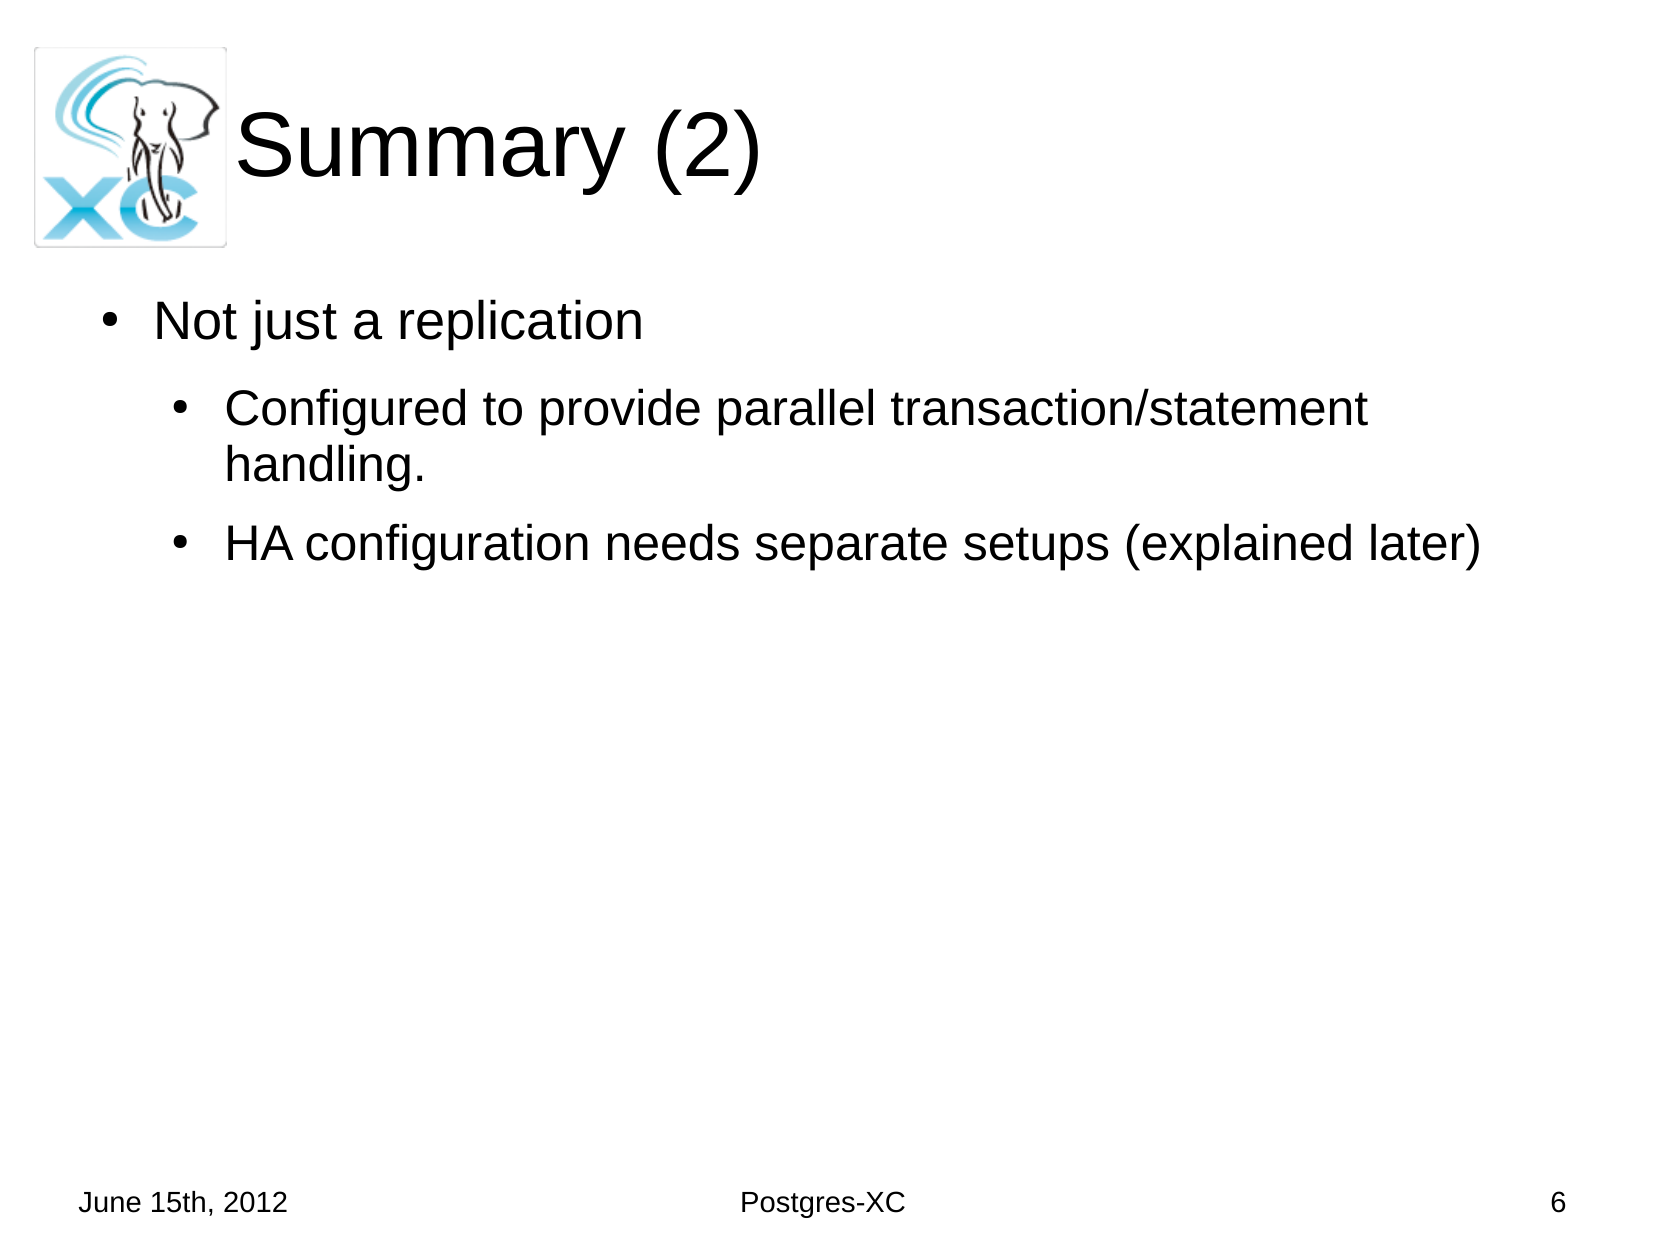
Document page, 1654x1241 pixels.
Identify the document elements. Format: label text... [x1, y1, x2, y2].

list Not just a replication Configured to provide parallel transaction/statement handling. HA configuration needs separate setups (explained later) [82, 290, 1571, 1010]
picture [34, 47, 227, 248]
title Summary (2) [234, 40, 1599, 248]
